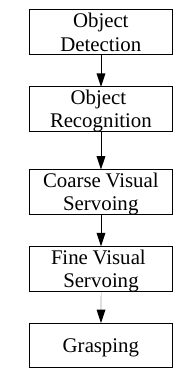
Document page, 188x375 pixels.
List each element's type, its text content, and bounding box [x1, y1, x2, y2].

text_box Coarse Visual Servoing [29, 169, 173, 215]
text_box Object Detection [29, 9, 173, 55]
text_box Grasping [29, 323, 173, 368]
text_box Fine Visual Servoing [29, 246, 173, 292]
text_box Object Recognition [29, 86, 173, 132]
